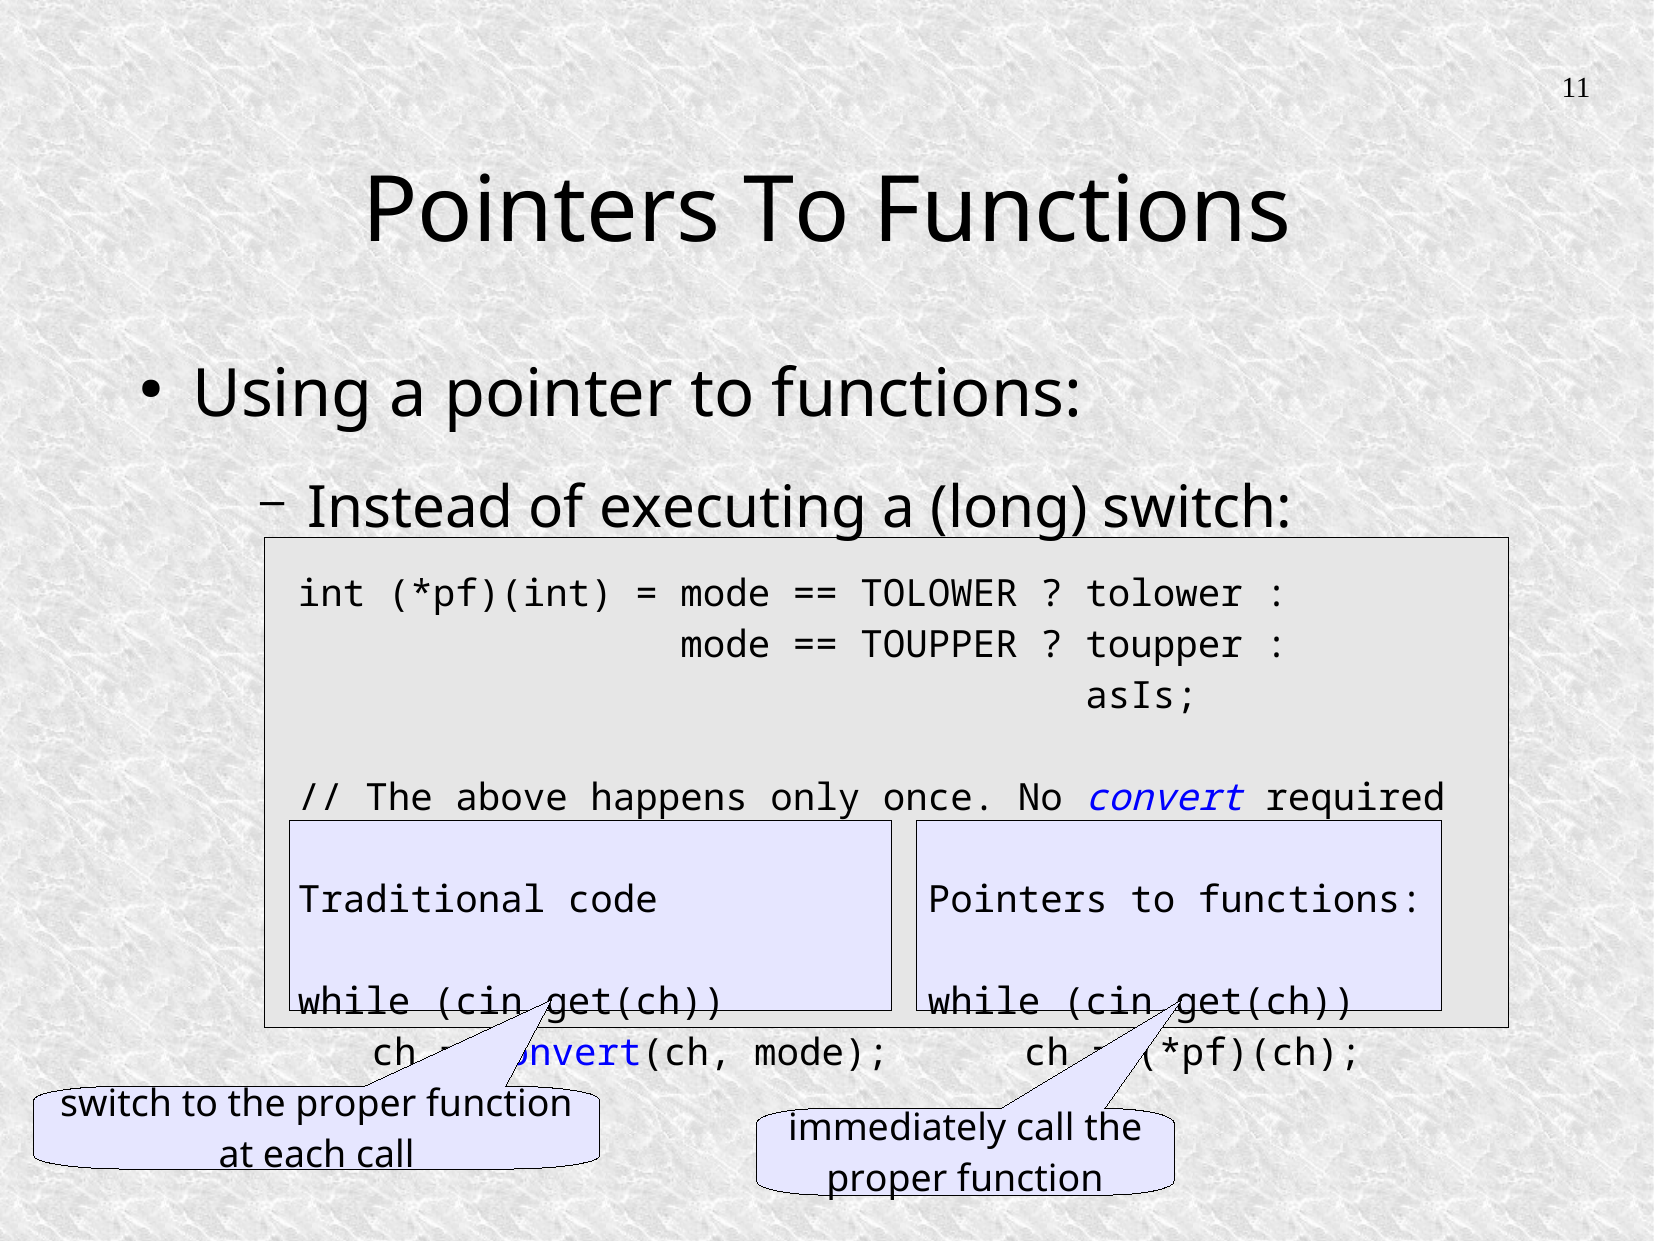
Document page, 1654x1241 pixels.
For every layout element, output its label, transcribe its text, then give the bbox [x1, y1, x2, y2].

text_box immediately call the proper function [756, 999, 1182, 1196]
picture [0, 0, 1654, 1241]
text_box [289, 820, 297, 1011]
text_box switch to the proper function at each call [33, 999, 600, 1170]
list Using a pointer to functions: Instead of executing a (long) switch: [121, 344, 1534, 1138]
list Using a pointer to functions: Instead of executing a (long) switch: [507, 1046, 1102, 1138]
title Pointers To Functions [121, 102, 1534, 311]
text_box int (*pf)(int) = mode == TOLOWER ? tolower : mode == TOUPPER ? toupper : asIs; // The above happens only once. No convert required Traditional code Pointers to functions: while (cin.get(ch)) while (cin.get(ch)) ch = convert(ch, mode); ch = (*pf)(ch); [297, 566, 1446, 1046]
